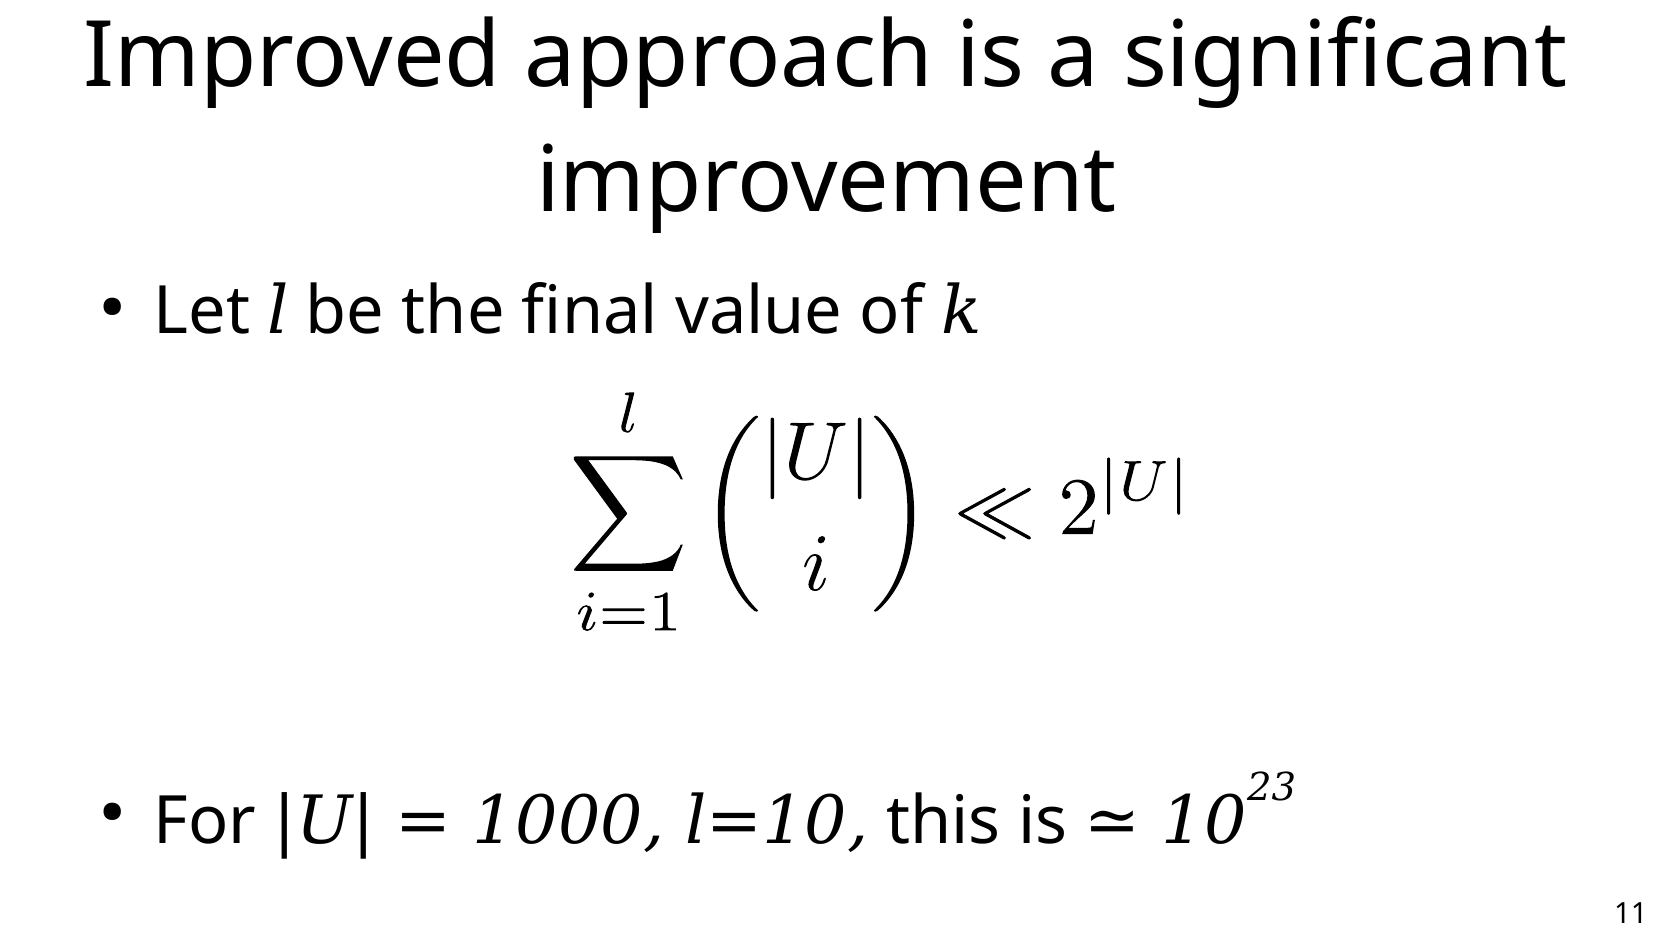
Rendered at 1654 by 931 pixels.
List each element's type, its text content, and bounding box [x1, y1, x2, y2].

title Improved approach is a significant improvement [82, 1, 1571, 226]
list Let l be the final value of k [82, 262, 1571, 391]
list For |U| = 1000, l=10, this is ≃ 1023 [82, 764, 1571, 893]
text_box [569, 392, 1189, 632]
